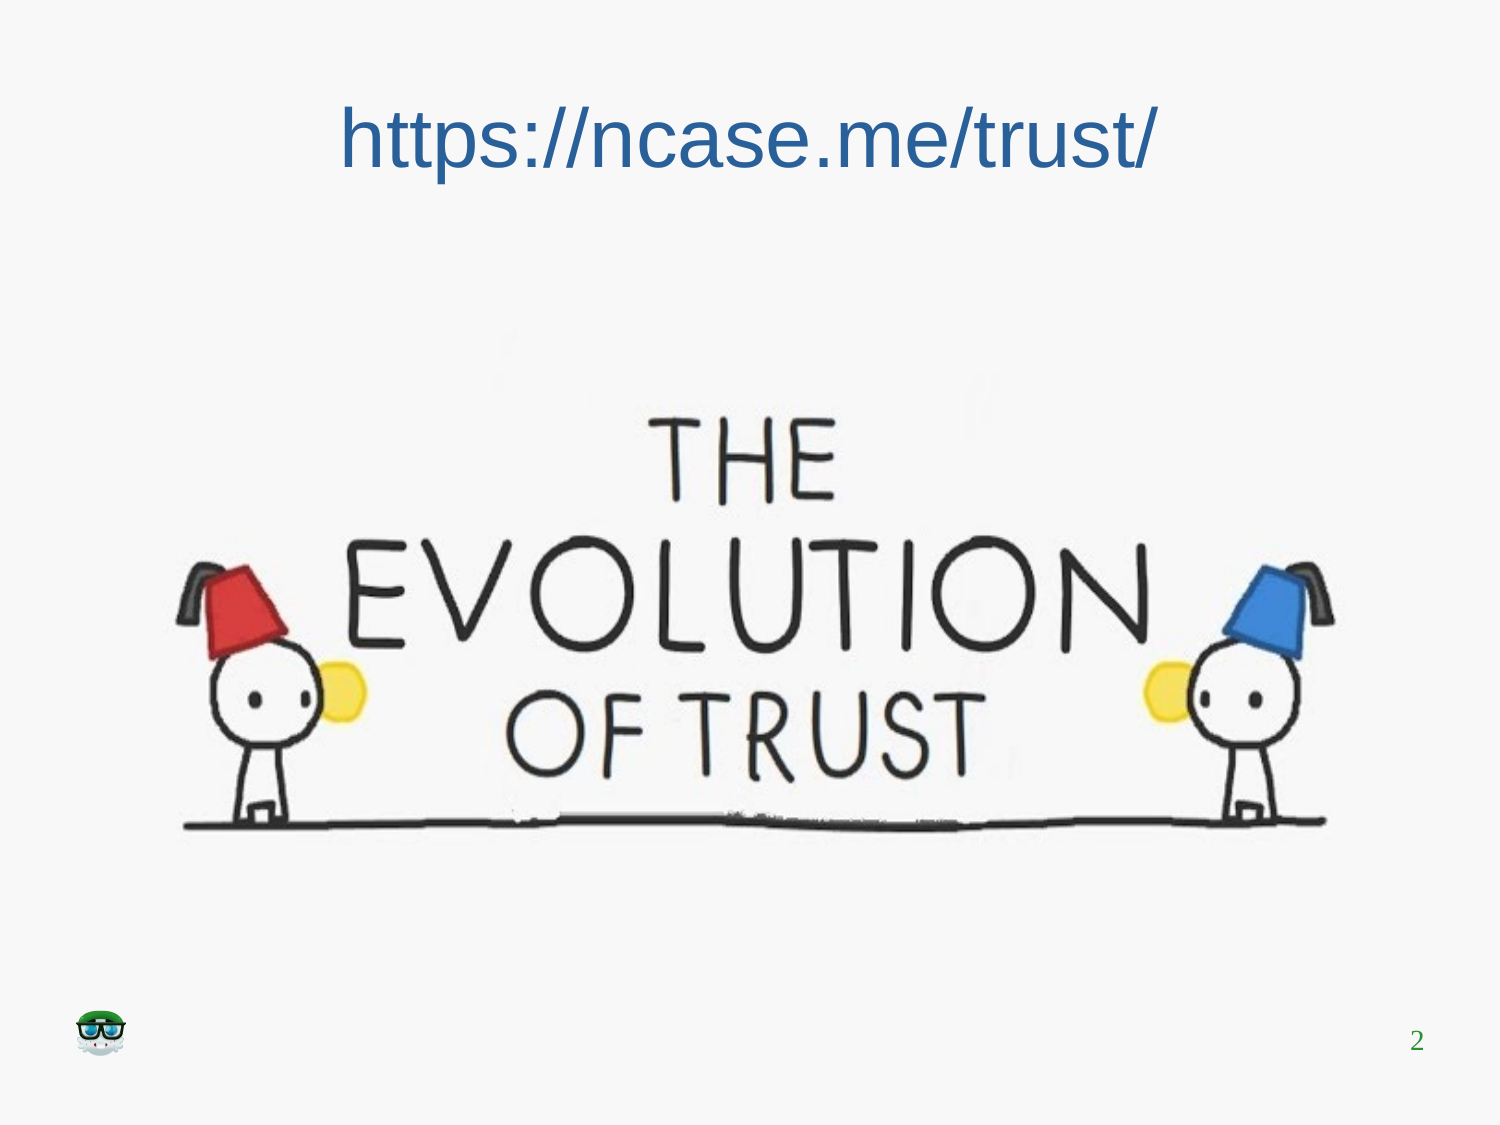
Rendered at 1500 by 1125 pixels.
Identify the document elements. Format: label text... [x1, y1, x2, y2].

picture [75, 1008, 127, 1060]
title https://ncase.me/trust/ [75, 44, 1425, 233]
picture [163, 240, 1345, 948]
